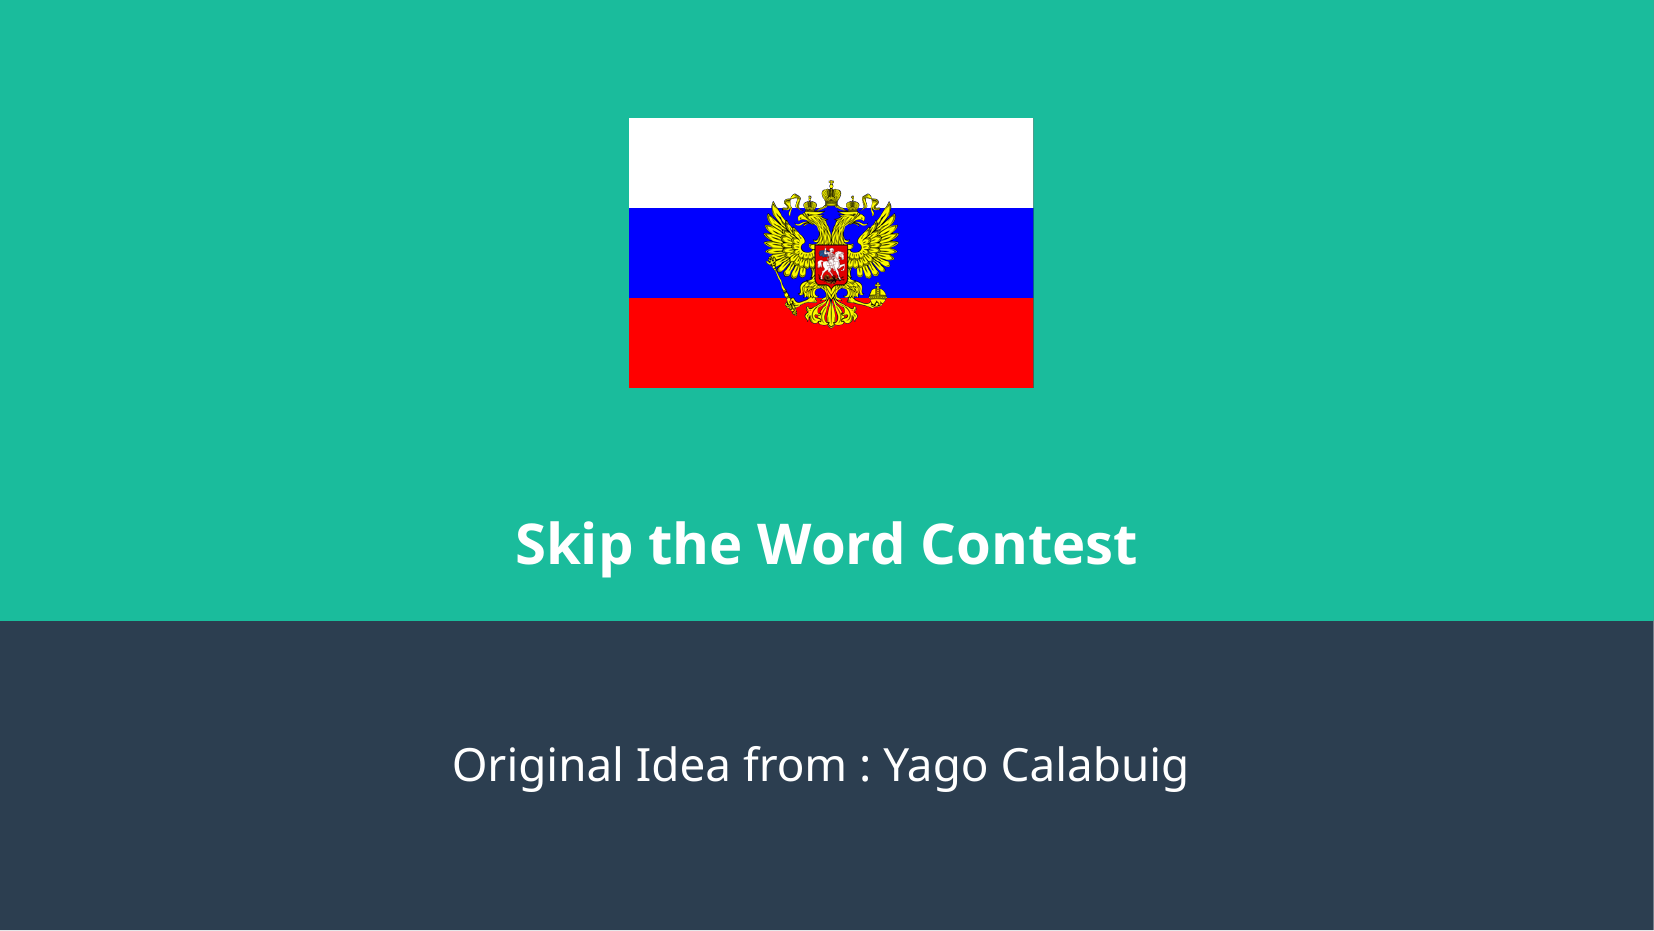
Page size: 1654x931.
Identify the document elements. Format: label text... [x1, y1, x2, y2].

title Skip the Word Contest [59, 465, 1595, 583]
subtitle Original Idea from : Yago Calabuig [59, 642, 1595, 886]
picture [629, 118, 1034, 388]
